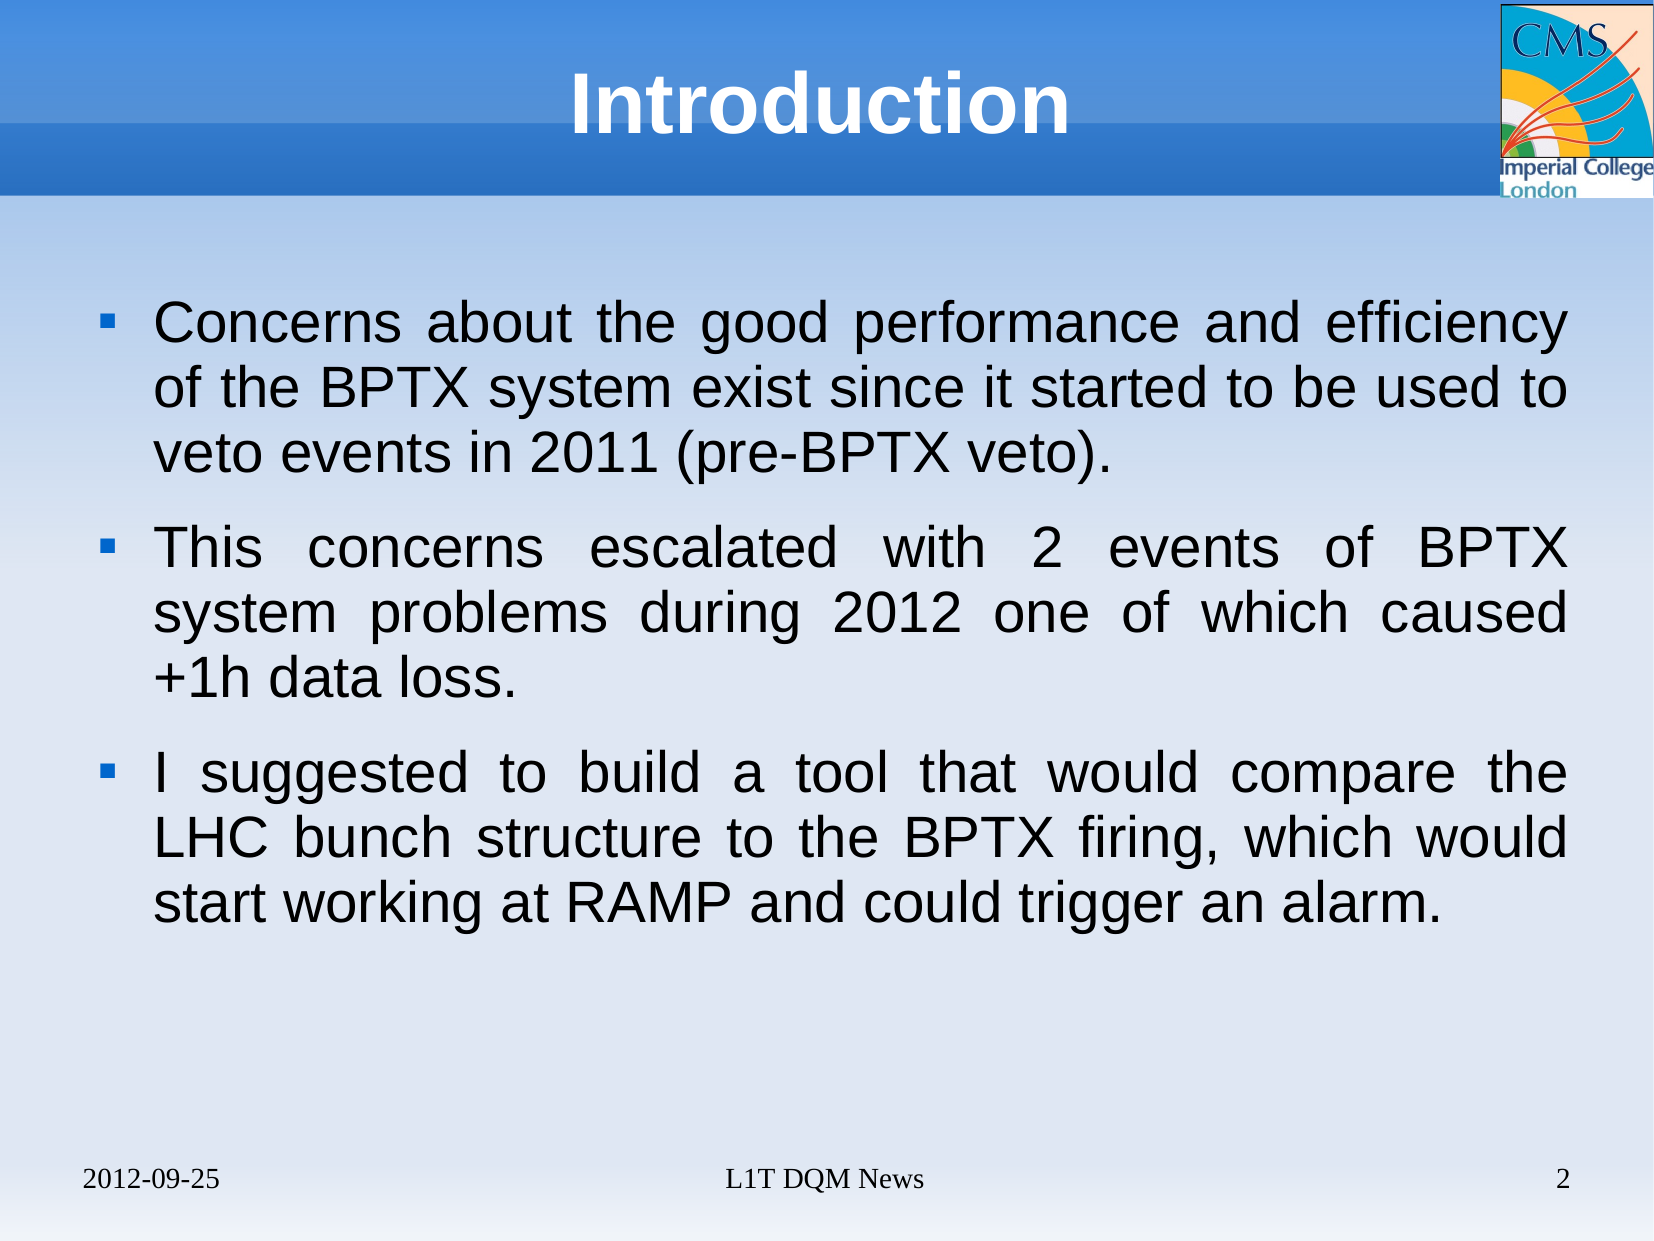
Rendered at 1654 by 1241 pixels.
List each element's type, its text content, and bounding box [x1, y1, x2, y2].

picture [0, 0, 1654, 1241]
list Concerns about the good performance and efficiency of the BPTX system exist since it started to be used to veto events in 2011 (pre-BPTX veto). This concerns escalated with 2 events of BPTX system problems during 2012 one of which caused +1h data loss. I suggested to build a tool that would compare the LHC bunch structure to the BPTX firing, which would start working at RAMP and could trigger an alarm. [82, 290, 1571, 1109]
title Introduction [76, 0, 1565, 208]
